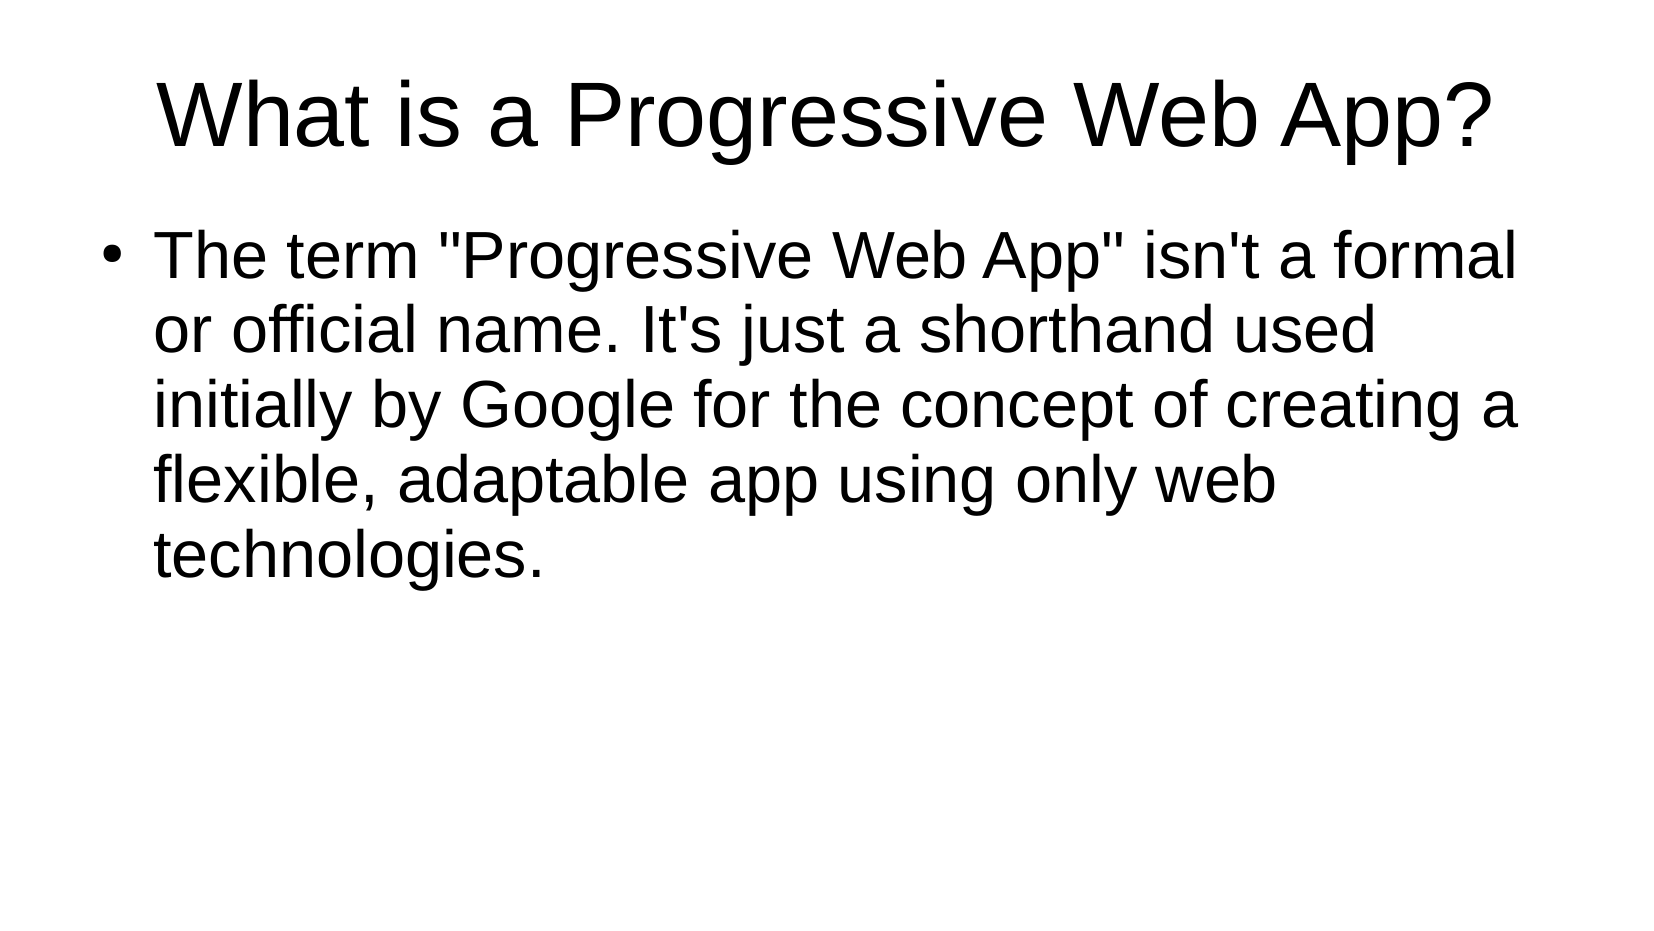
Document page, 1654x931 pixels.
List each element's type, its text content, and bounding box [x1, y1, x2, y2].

title What is a Progressive Web App? [82, 37, 1571, 193]
list The term "Progressive Web App" isn't a formal or official name. It's just a shorthand used initially by Google for the concept of creating a flexible, adaptable app using only web technologies. [82, 217, 1571, 758]
